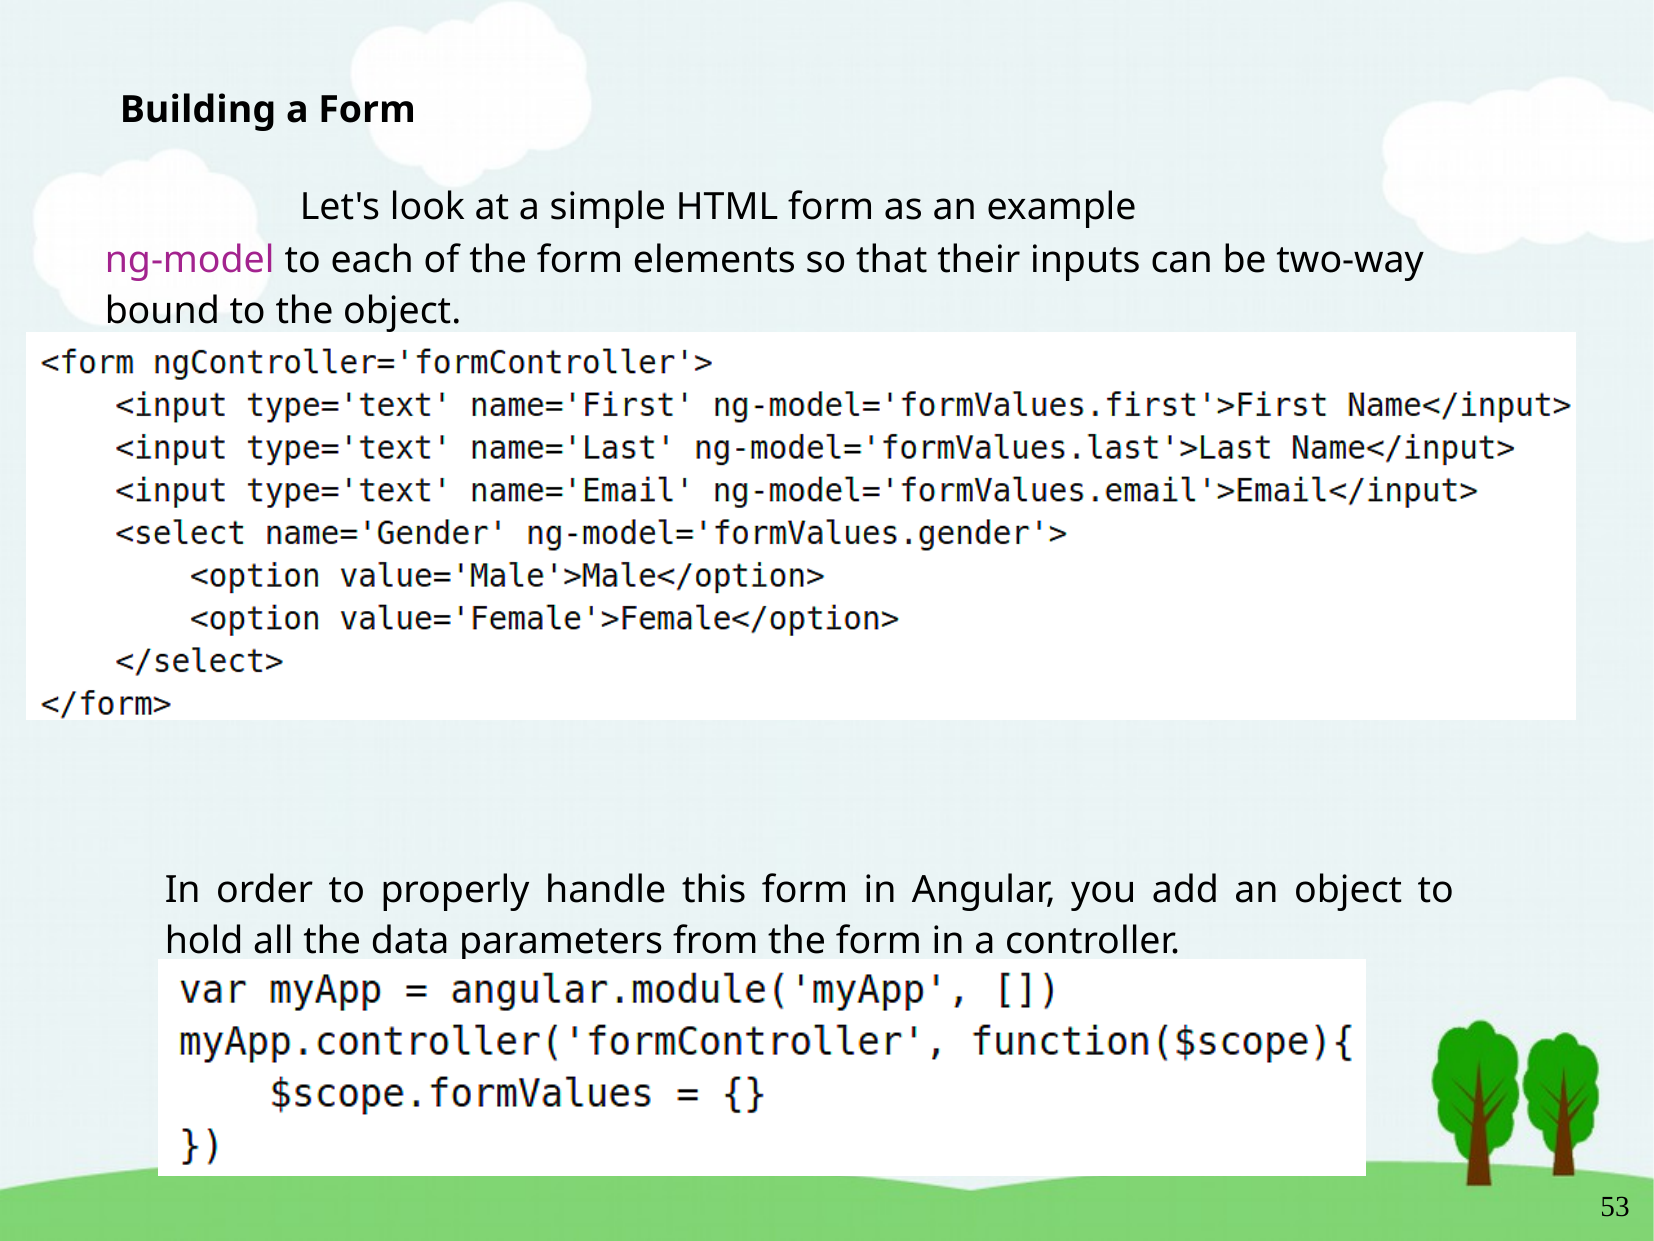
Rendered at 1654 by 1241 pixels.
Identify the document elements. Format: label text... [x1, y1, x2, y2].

picture [0, 0, 1654, 1241]
text_box ng-model to each of the form elements so that their inputs can be two-way bound to the object. [90, 225, 1441, 323]
text_box Let's look at a simple HTML form as an example [285, 172, 1306, 225]
text_box In order to properly handle this form in Angular, you add an object to hold all the data parameters from the form in a controller. [150, 855, 1471, 1036]
text_box Building a Form [105, 75, 1561, 173]
